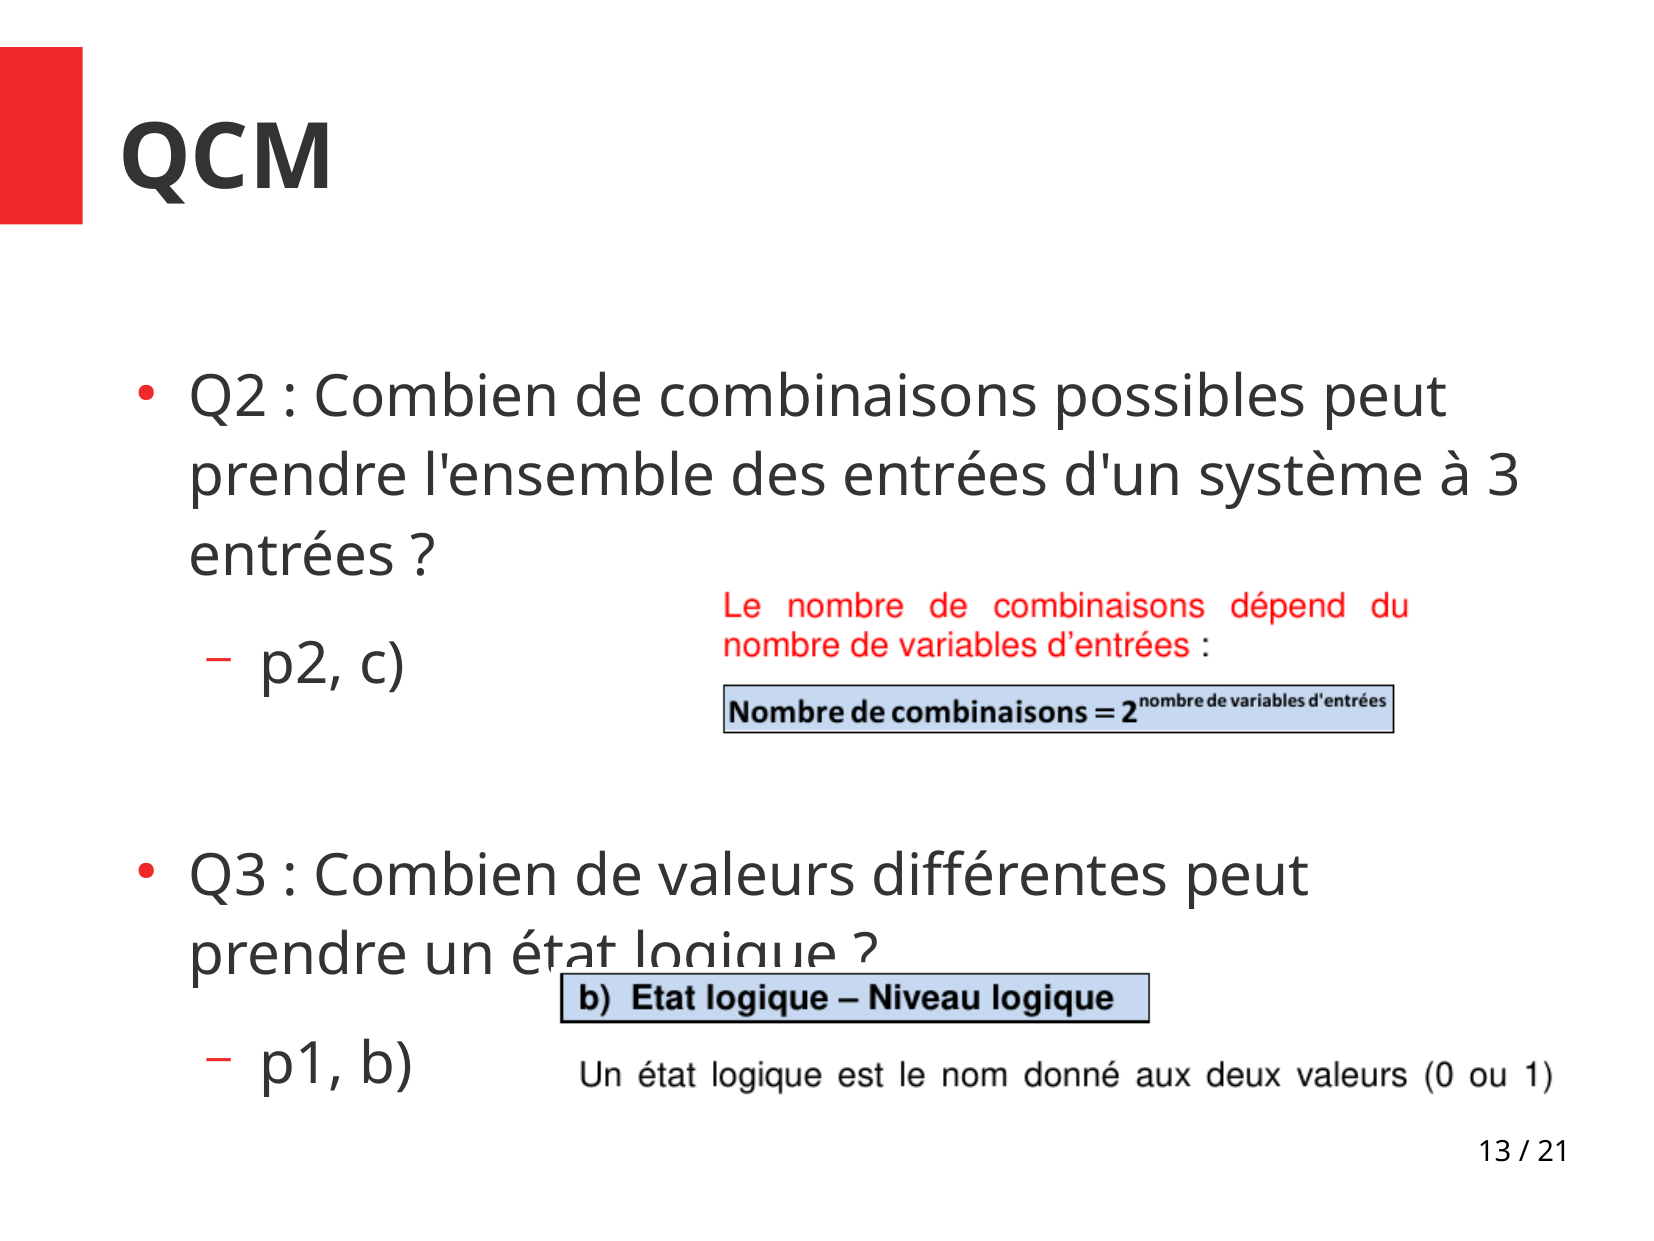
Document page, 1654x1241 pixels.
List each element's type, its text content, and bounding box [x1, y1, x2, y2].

picture [700, 578, 1465, 754]
title QCM [118, 49, 1571, 257]
list Q2 : Combien de combinaisons possibles peut prendre l'ensemble des entrées d'un système à 3 entrées ? p2, c) Q3 : Combien de valeurs différentes peut prendre un état logique ? p1, b) [118, 354, 1536, 1074]
picture [551, 967, 1560, 1099]
